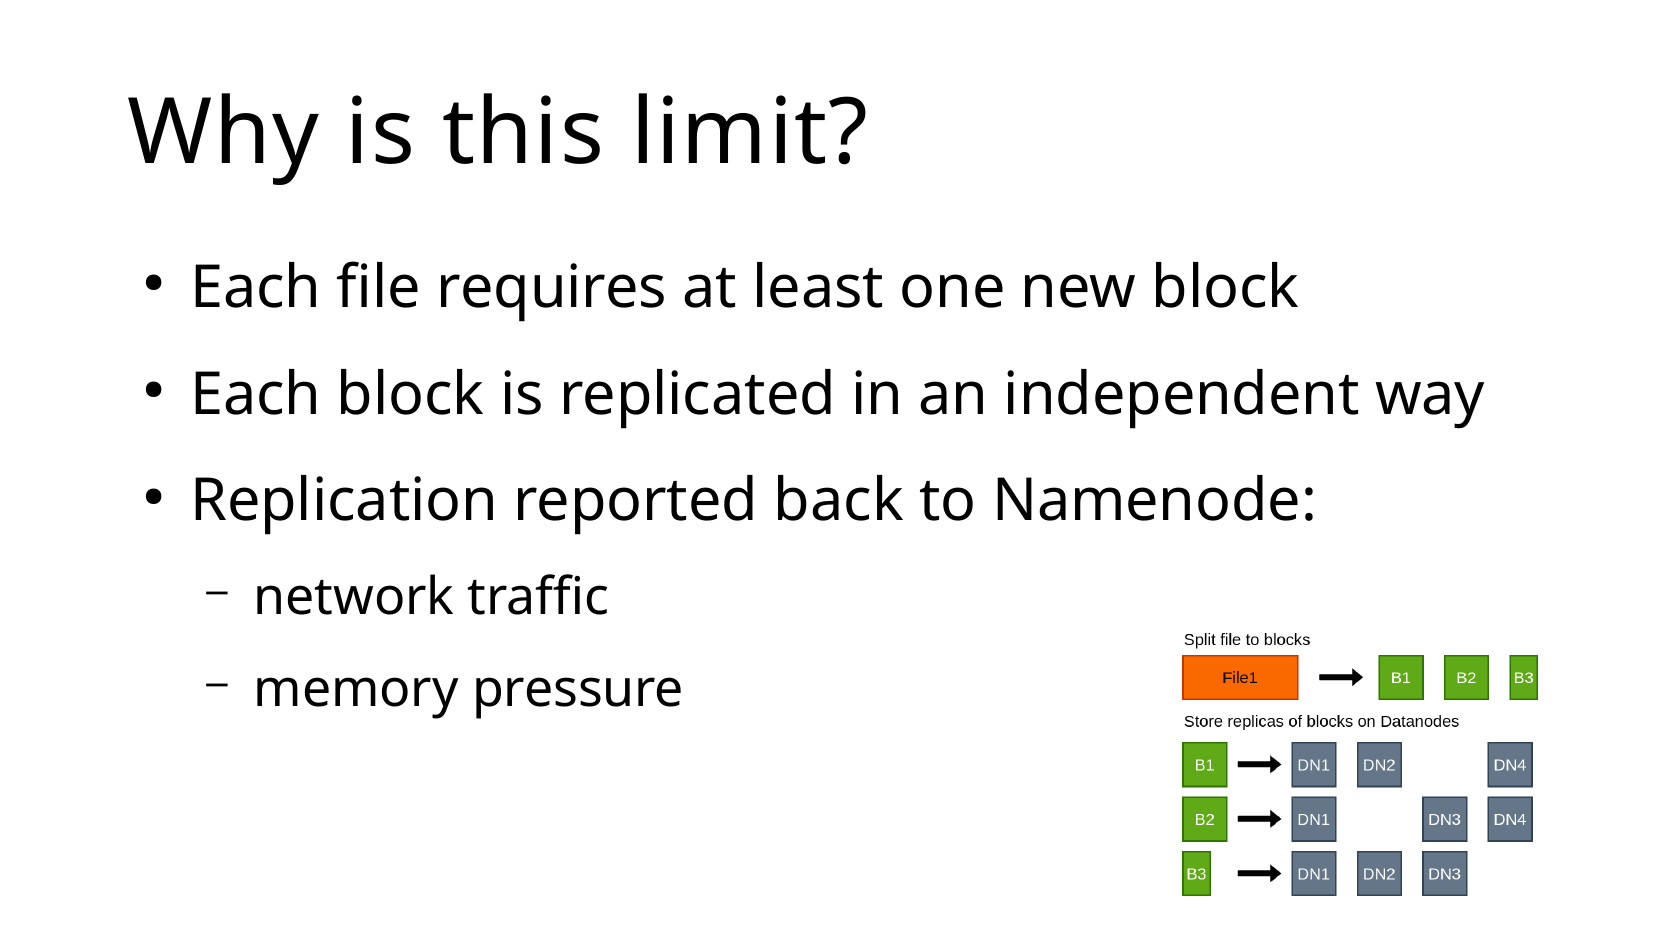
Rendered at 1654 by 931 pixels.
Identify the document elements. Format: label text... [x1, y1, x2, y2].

picture [1182, 629, 1538, 896]
title Why is this limit? [127, 69, 1552, 187]
list Each file requires at least one new block Each block is replicated in an independent way Replication reported back to Namenode: network traffic memory pressure [127, 244, 1527, 784]
